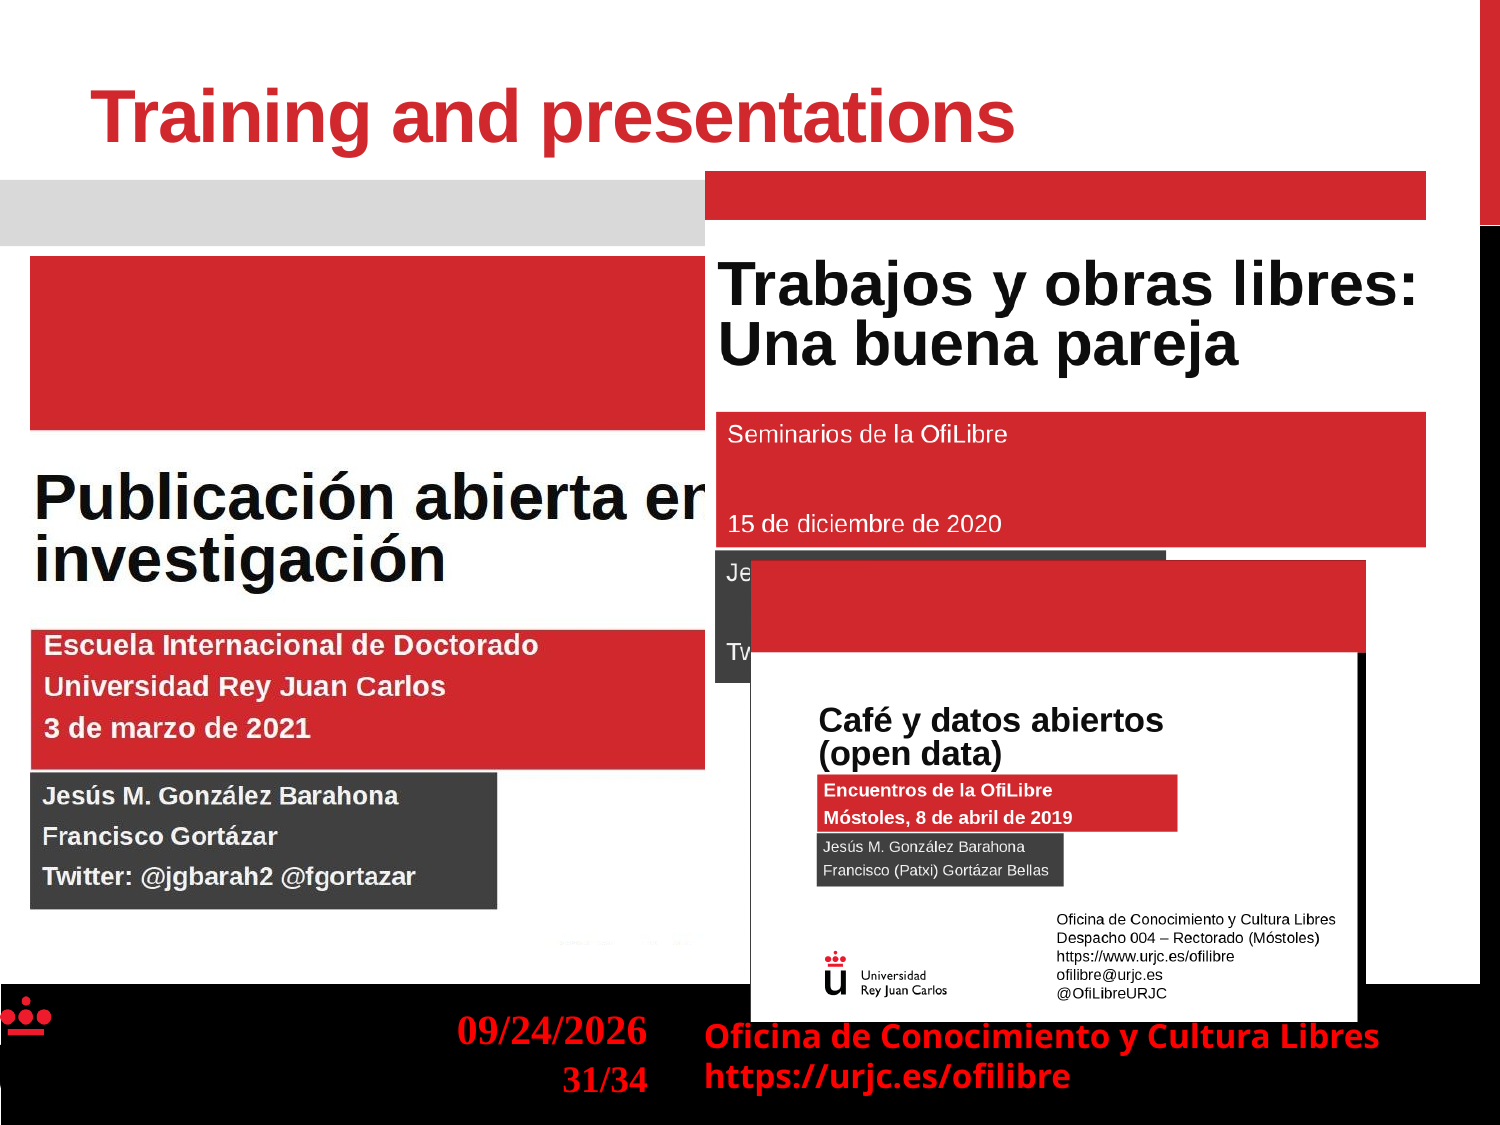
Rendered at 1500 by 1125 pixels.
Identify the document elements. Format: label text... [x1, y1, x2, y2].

picture [30, 171, 1426, 1022]
text_box Training and presentations [0, 24, 1326, 172]
title [75, 15, 1425, 171]
